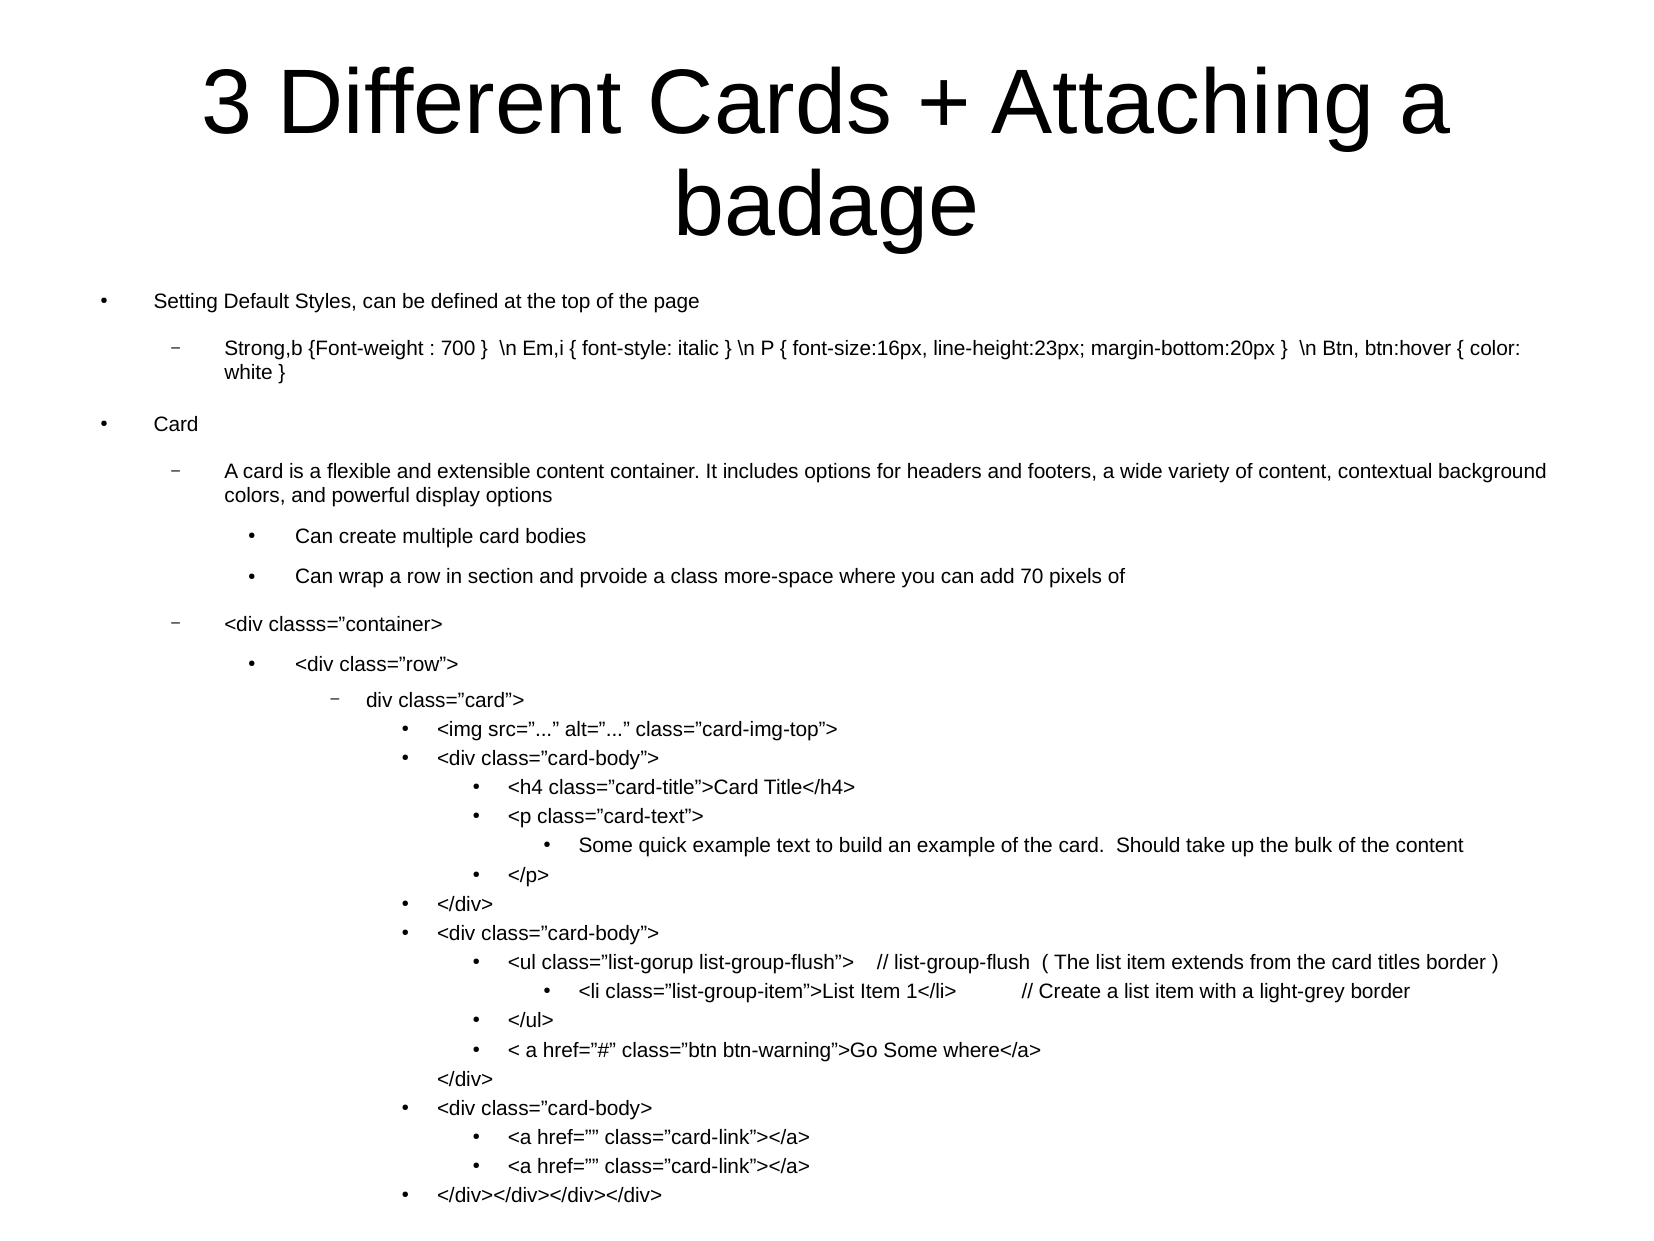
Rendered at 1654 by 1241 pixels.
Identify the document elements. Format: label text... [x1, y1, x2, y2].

list Setting Default Styles, can be defined at the top of the page Strong,b {Font-weight : 700 } \n Em,i { font-style: italic } \n P { font-size:16px, line-height:23px; margin-bottom:20px } \n Btn, btn:hover { color: white } Card A card is a flexible and extensible content container. It includes options for headers and footers, a wide variety of content, contextual background colors, and powerful display options Can create multiple card bodies Can wrap a row in section and prvoide a class more-space where you can add 70 pixels of <div classs=”container> <div class=”row”> div class=”card”> <img src=”...” alt=”...” class=”card-img-top”> <div class=”card-body”> <h4 class=”card-title”>Card Title</h4> <p class=”card-text”> Some quick example text to build an example of the card. Should take up the bulk of the content </p> </div> <div class=”card-body”> <ul class=”list-gorup list-group-flush”> // list-group-flush ( The list item extends from the card titles border ) <li class=”list-group-item”>List Item 1</li> // Create a list item with a light-grey border </ul> < a href=”#” class=”btn btn-warning”>Go Some where</a> </div> <div class=”card-body> <a href=”” class=”card-link”></a> <a href=”” class=”card-link”></a> </div></div></div></div> [82, 290, 1571, 1217]
title 3 Different Cards + Attaching a badage [82, 49, 1571, 257]
